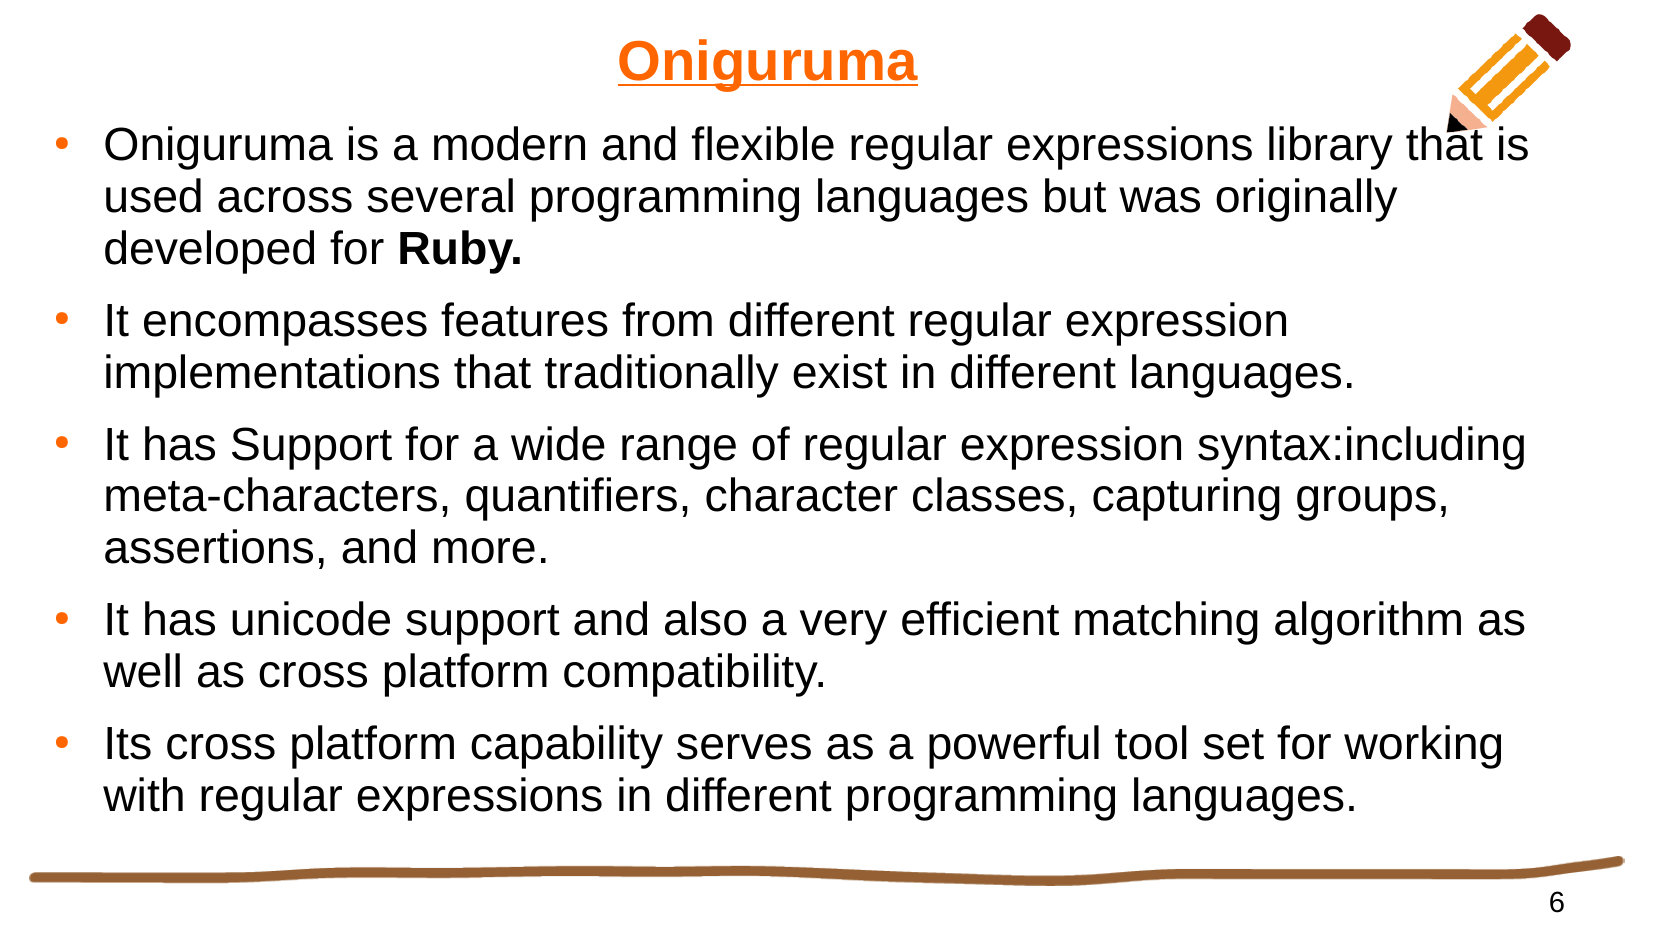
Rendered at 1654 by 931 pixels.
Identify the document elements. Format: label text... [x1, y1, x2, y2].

picture [1446, 14, 1571, 133]
picture [29, 856, 1625, 886]
title Oniguruma [88, 9, 1447, 113]
list Oniguruma is a modern and flexible regular expressions library that is used across several programming languages but was originally developed for Ruby. It encompasses features from different regular expression implementations that traditionally exist in different languages. It has Support for a wide range of regular expression syntax:including meta-characters, quantifiers, character classes, capturing groups, assertions, and more. It has unicode support and also a very efficient matching algorithm as well as cross platform compatibility. Its cross platform capability serves as a powerful tool set for working with regular expressions in different programming languages. [37, 118, 1538, 863]
